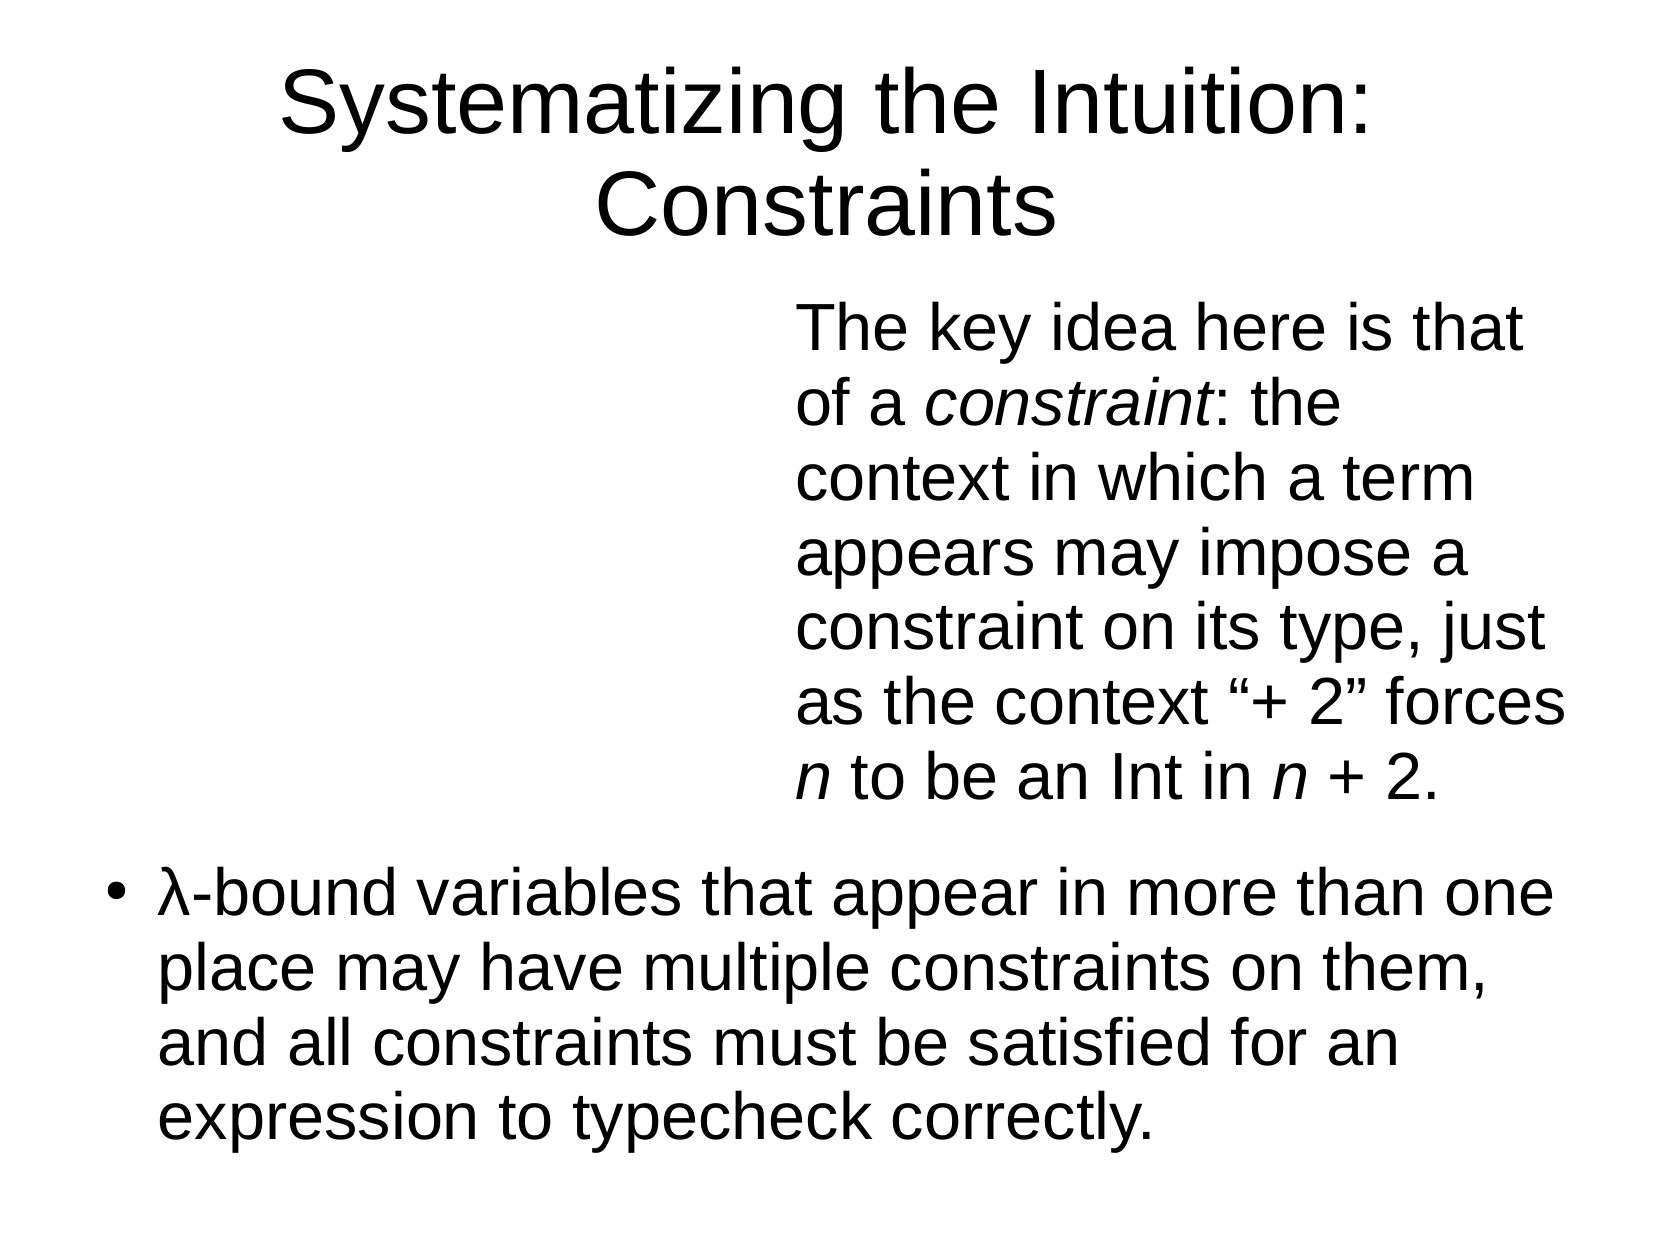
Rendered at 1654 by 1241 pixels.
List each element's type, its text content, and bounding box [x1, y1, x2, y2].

title Systematizing the Intuition: Constraints [82, 49, 1571, 257]
list The key idea here is that of a constraint: the context in which a term appears may impose a constraint on its type, just as the context “+ 2” forces n to be an Int in n + 2. [795, 290, 1571, 826]
list λ-bound variables that appear in more than one place may have multiple constraints on them, and all constraints must be satisfied for an expression to typecheck correctly. [86, 855, 1576, 1171]
